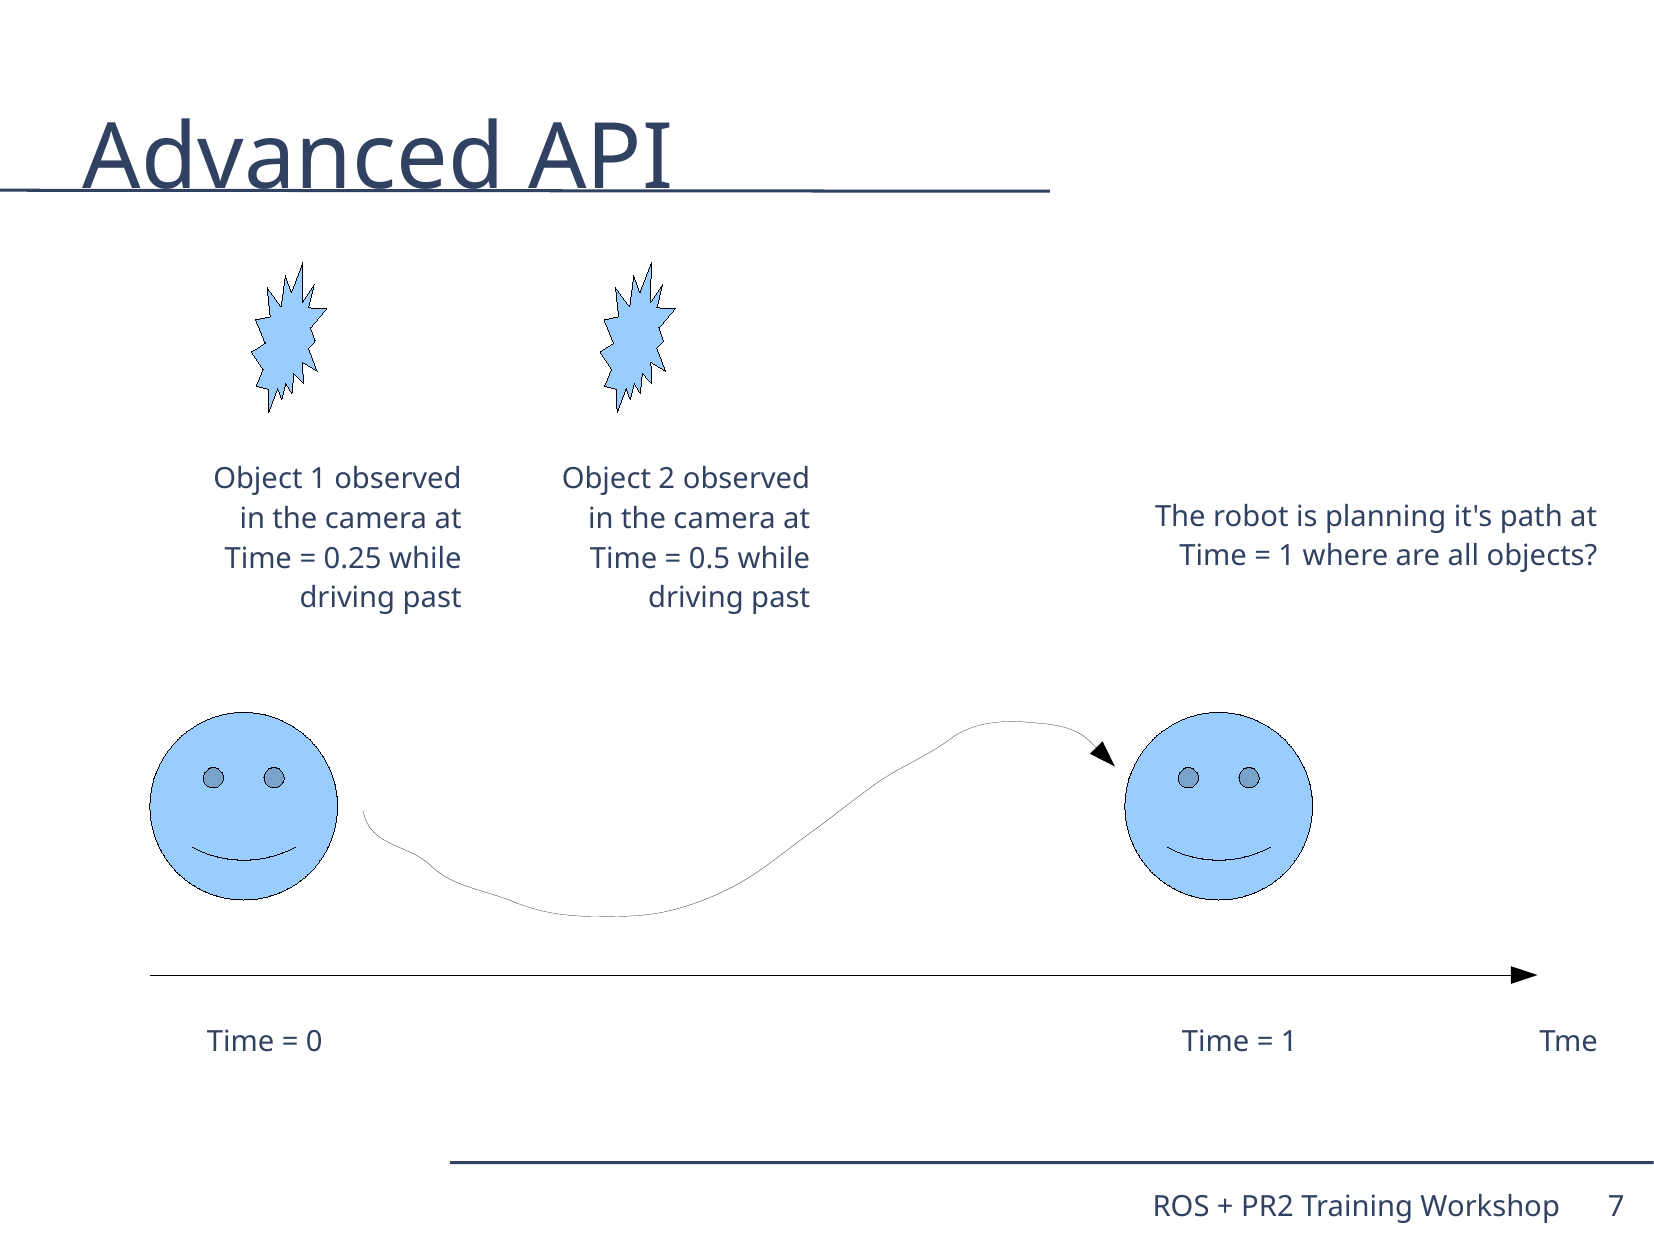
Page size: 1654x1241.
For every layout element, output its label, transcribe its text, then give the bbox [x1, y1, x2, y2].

text_box [1124, 712, 1313, 901]
text_box [251, 262, 327, 413]
text_box Time = 0 [150, 1012, 338, 1062]
title Advanced API [82, 49, 1571, 257]
text_box Object 2 observed in the camera at Time = 0.5 while driving past [525, 450, 826, 602]
text_box Time = 1 [1125, 1012, 1313, 1062]
text_box [149, 712, 338, 901]
text_box Object 1 observed in the camera at Time = 0.25 while driving past [176, 450, 477, 602]
text_box Tme [1425, 1012, 1613, 1062]
text_box The robot is planning it's path at Time = 1 where are all objects? [1087, 487, 1613, 571]
text_box [600, 262, 676, 413]
